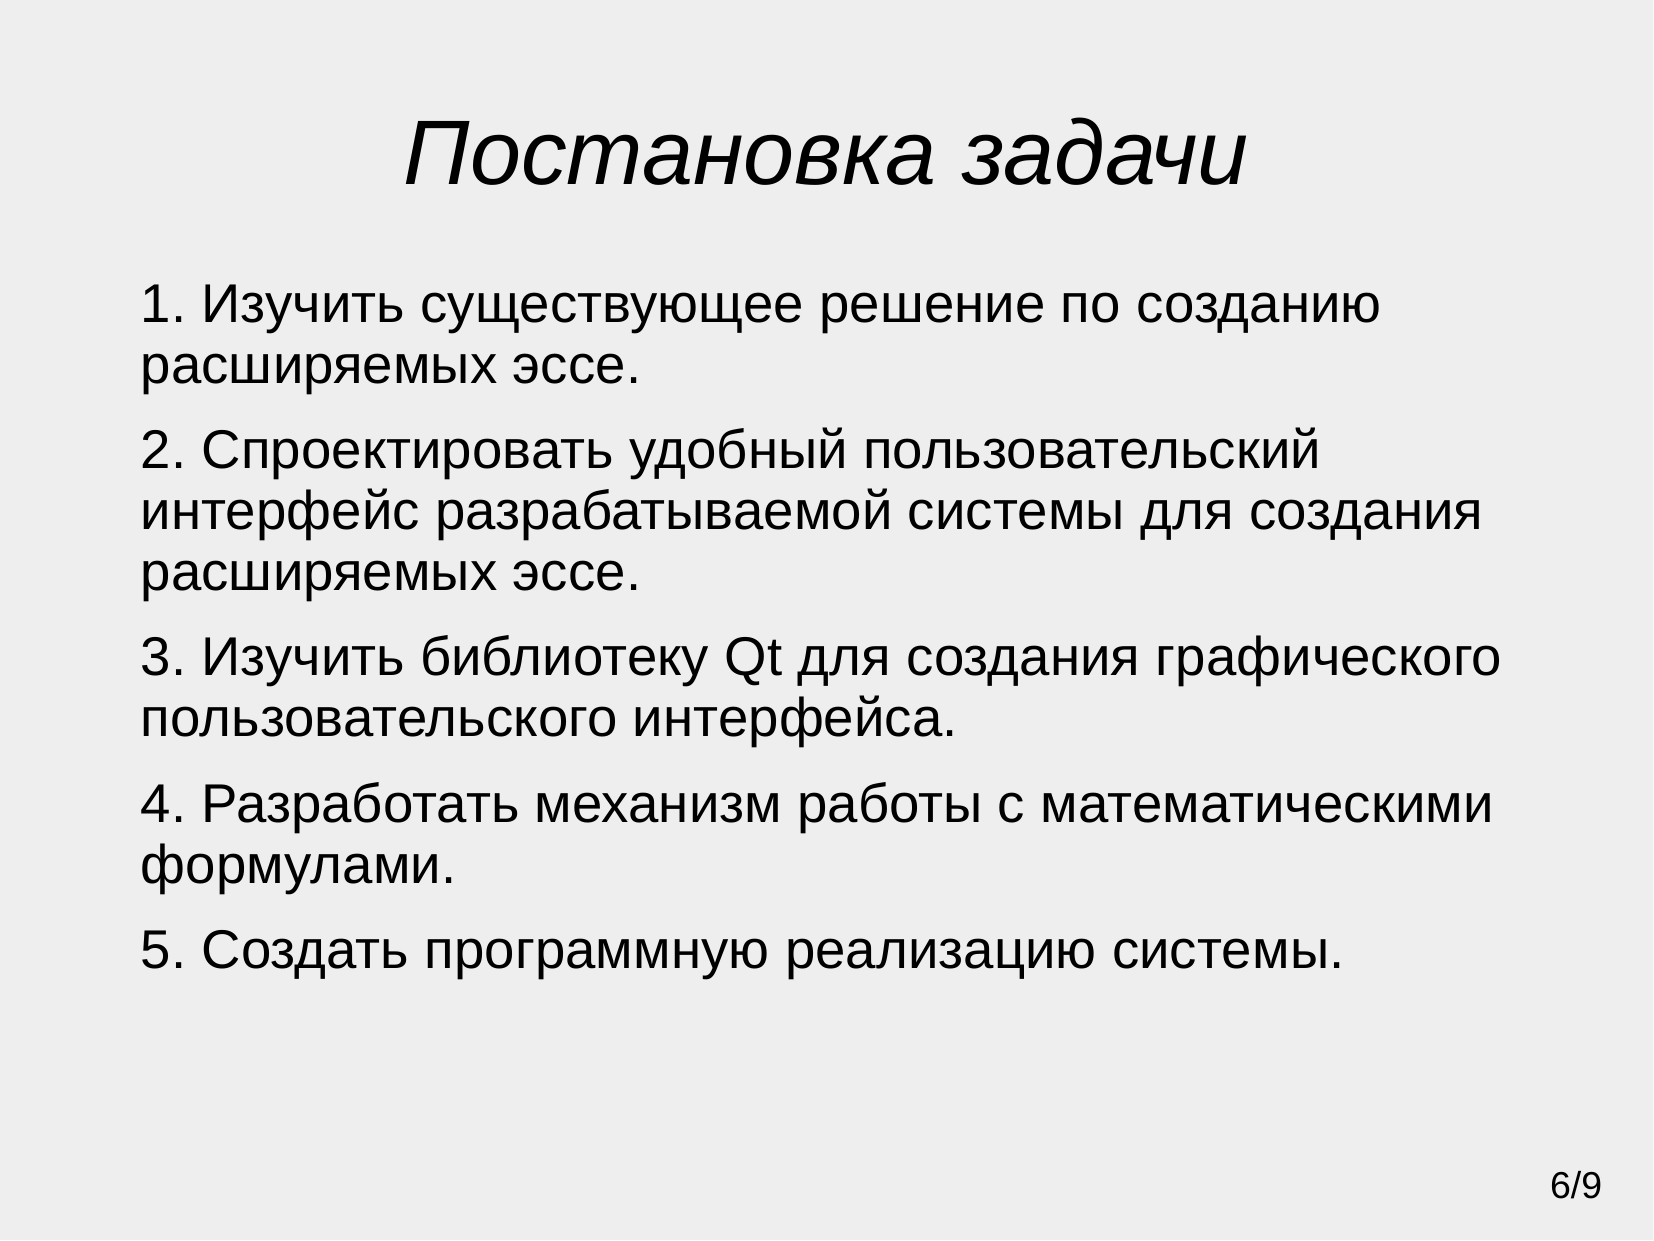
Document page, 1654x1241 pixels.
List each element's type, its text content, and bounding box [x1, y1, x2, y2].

list 1. Изучить существующее решение по созданию расширяемых эссе. 2. Спроектировать удобный пользовательский интерфейс разрабатываемой системы для создания расширяемых эссе. 3. Изучить библиотеку Qt для создания графического пользовательского интерфейса. 4. Разработать механизм работы с математическими формулами. 5. Создать программную реализацию системы. [82, 272, 1571, 993]
title Постановка задачи [82, 49, 1571, 257]
text_box 6/9 [1535, 1157, 1630, 1229]
